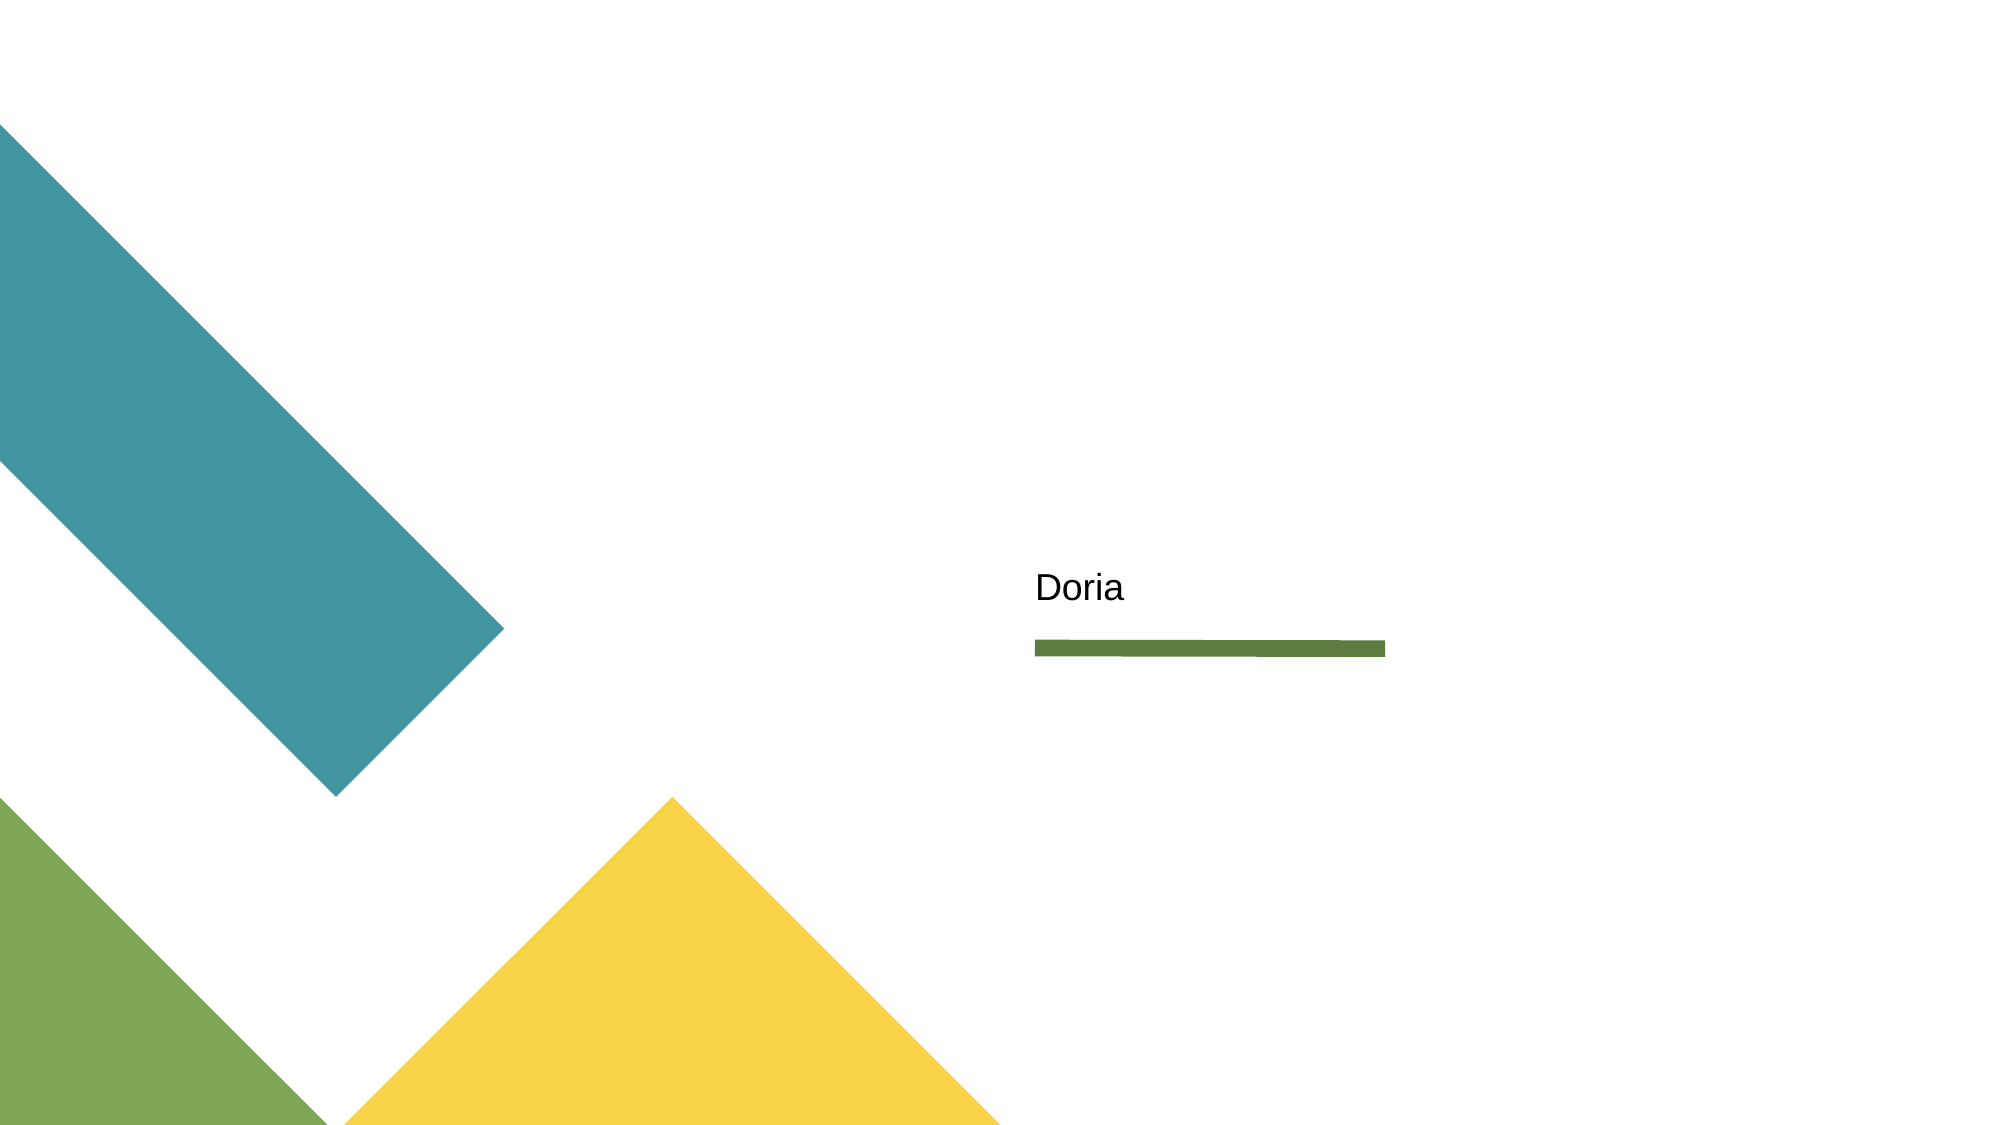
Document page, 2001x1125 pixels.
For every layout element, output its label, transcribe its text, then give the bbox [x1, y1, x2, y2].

title Doria [1035, 67, 1936, 608]
